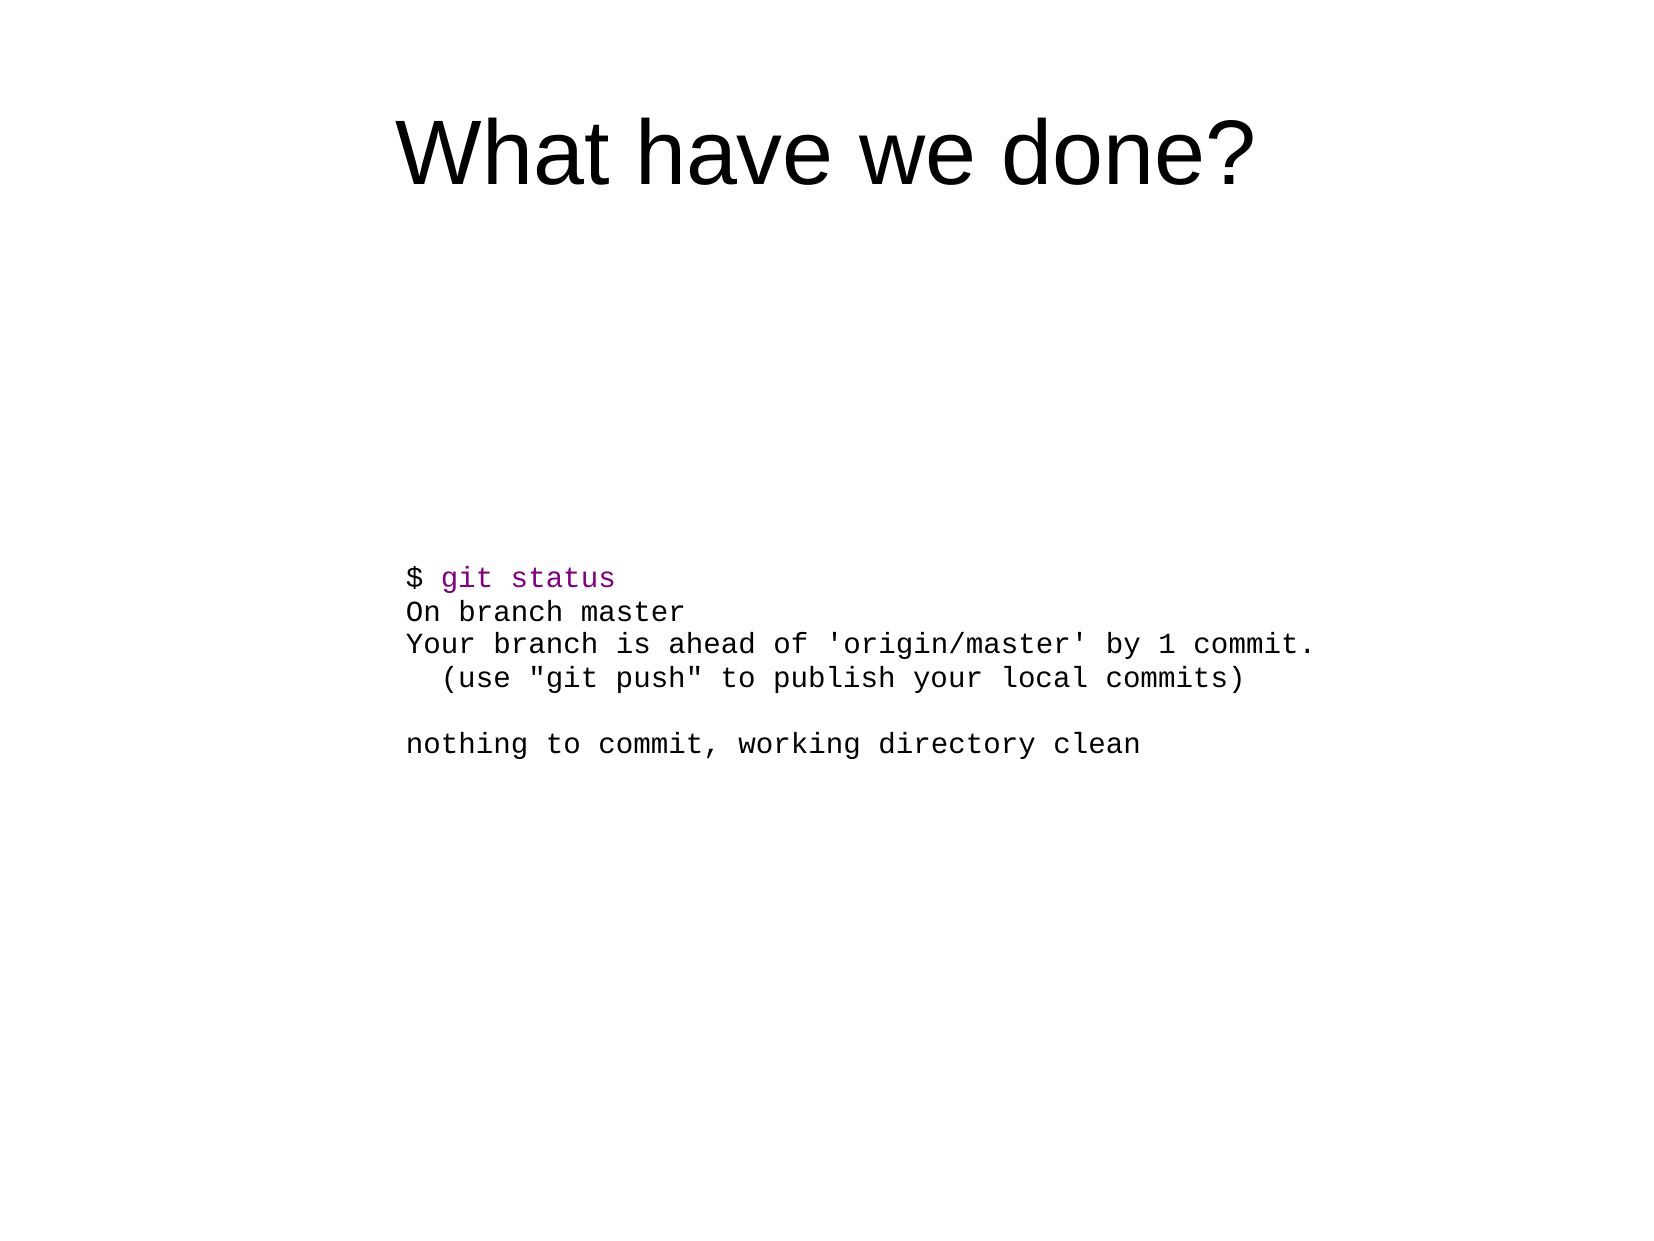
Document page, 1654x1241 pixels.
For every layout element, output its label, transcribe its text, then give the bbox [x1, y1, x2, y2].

title What have we done? [82, 49, 1571, 257]
text_box $ git status On branch master Your branch is ahead of 'origin/master' by 1 commit. (use "git push" to publish your local commits) nothing to commit, working directory clean [391, 556, 1426, 824]
